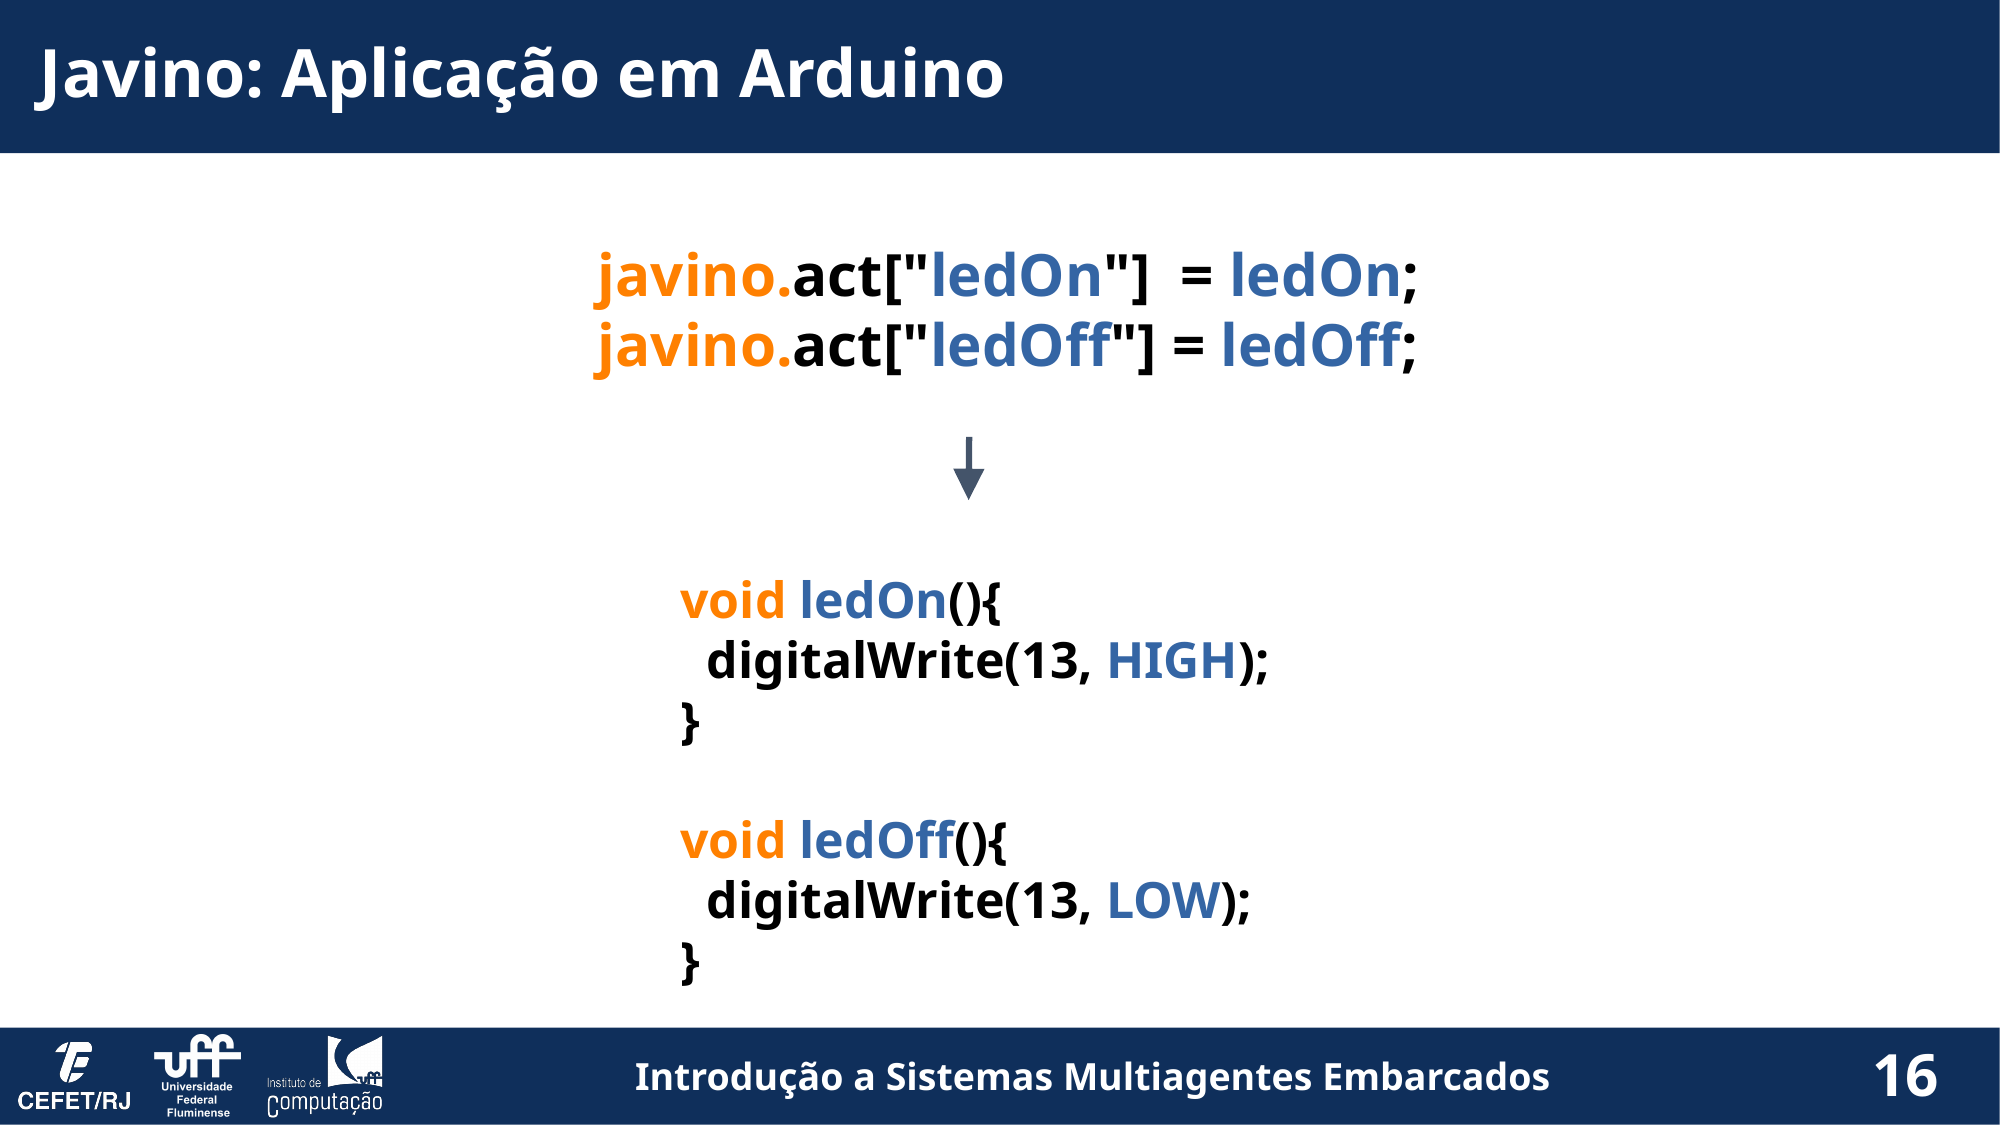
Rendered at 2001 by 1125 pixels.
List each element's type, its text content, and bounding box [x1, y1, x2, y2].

picture [153, 1033, 242, 1122]
text_box Javino: Aplicação em Arduino [25, 23, 2000, 119]
text_box void ledOn(){ digitalWrite(13, HIGH); } void ledOff(){ digitalWrite(13, LOW); } [665, 560, 1488, 1004]
picture [18, 1021, 130, 1125]
text_box javino.act["ledOn"] = ledOn; javino.act["ledOff"] = ledOff; [567, 230, 1435, 386]
picture [265, 1033, 384, 1118]
